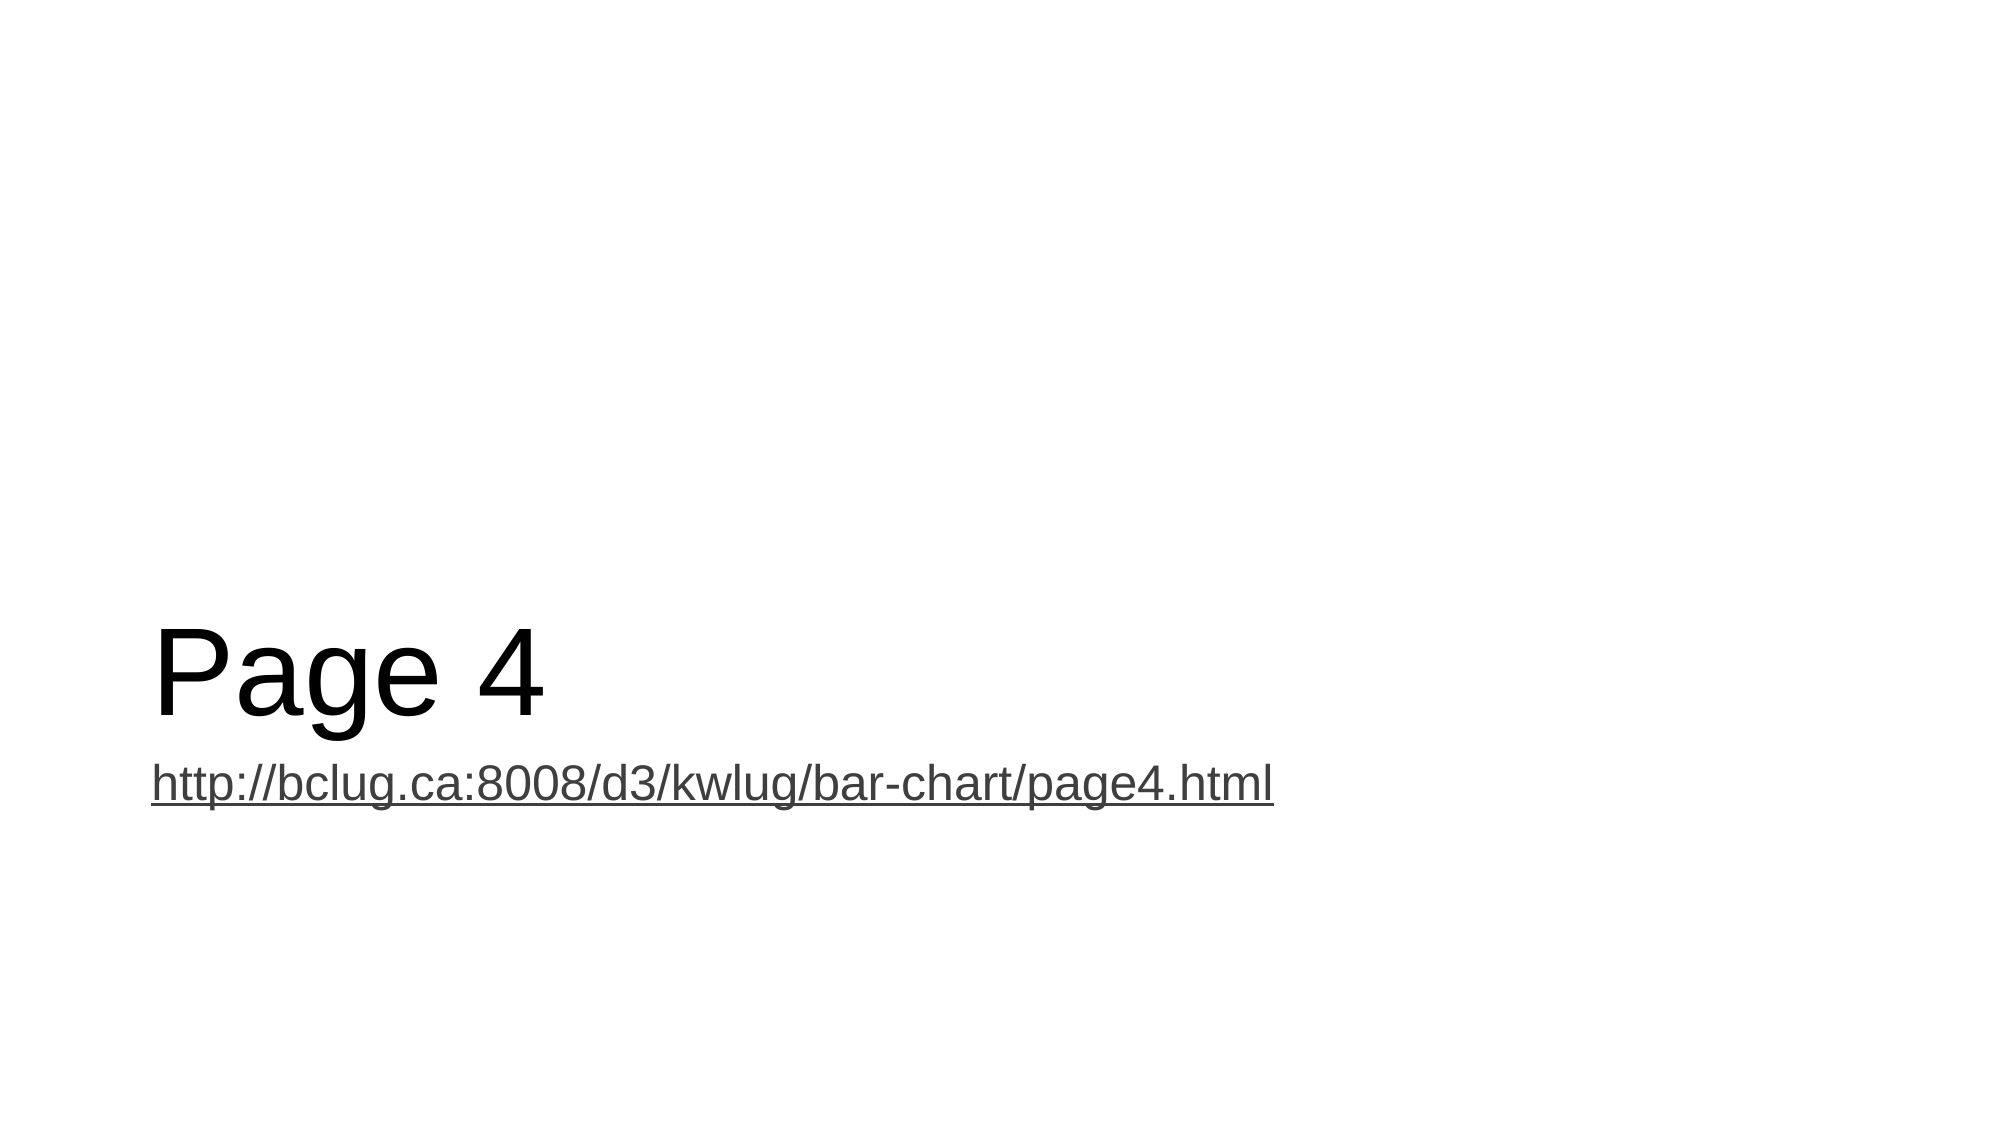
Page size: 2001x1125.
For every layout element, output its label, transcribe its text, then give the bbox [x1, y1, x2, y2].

title Page 4 [136, 280, 1862, 749]
list http://bclug.ca:8008/d3/kwlug/bar-chart/page4.html [136, 752, 1862, 1000]
